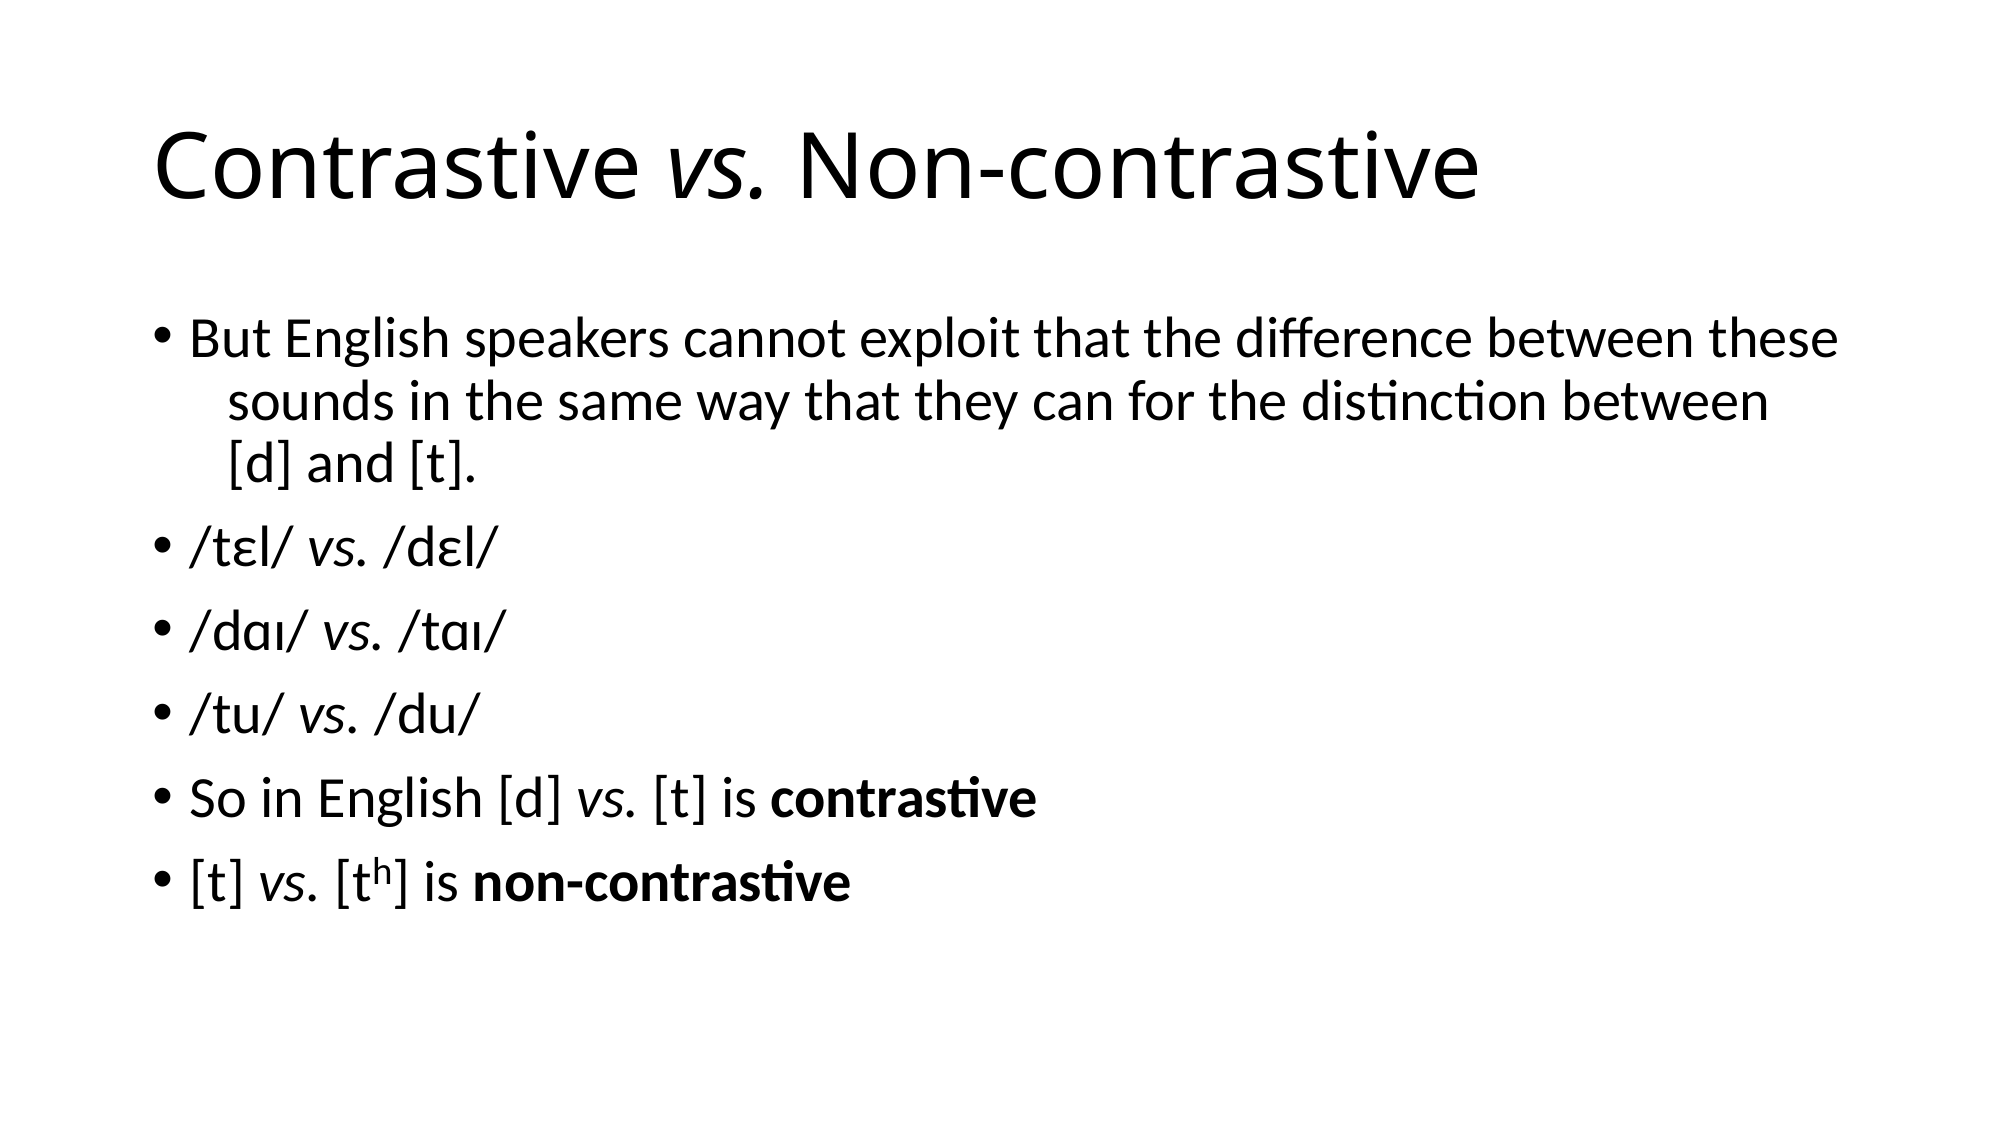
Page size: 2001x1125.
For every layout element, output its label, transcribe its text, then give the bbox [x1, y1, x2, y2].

list But English speakers cannot exploit that the difference between these sounds in the same way that they can for the distinction between [d] and [t]. /tεl/ vs. /dεl/ /dɑɪ/ vs. /tɑɪ/ /tu/ vs. /du/ So in English [d] vs. [t] is contrastive [t] vs. [th] is non-contrastive [137, 299, 1863, 1014]
title Contrastive vs. Non-contrastive [137, 59, 1863, 278]
